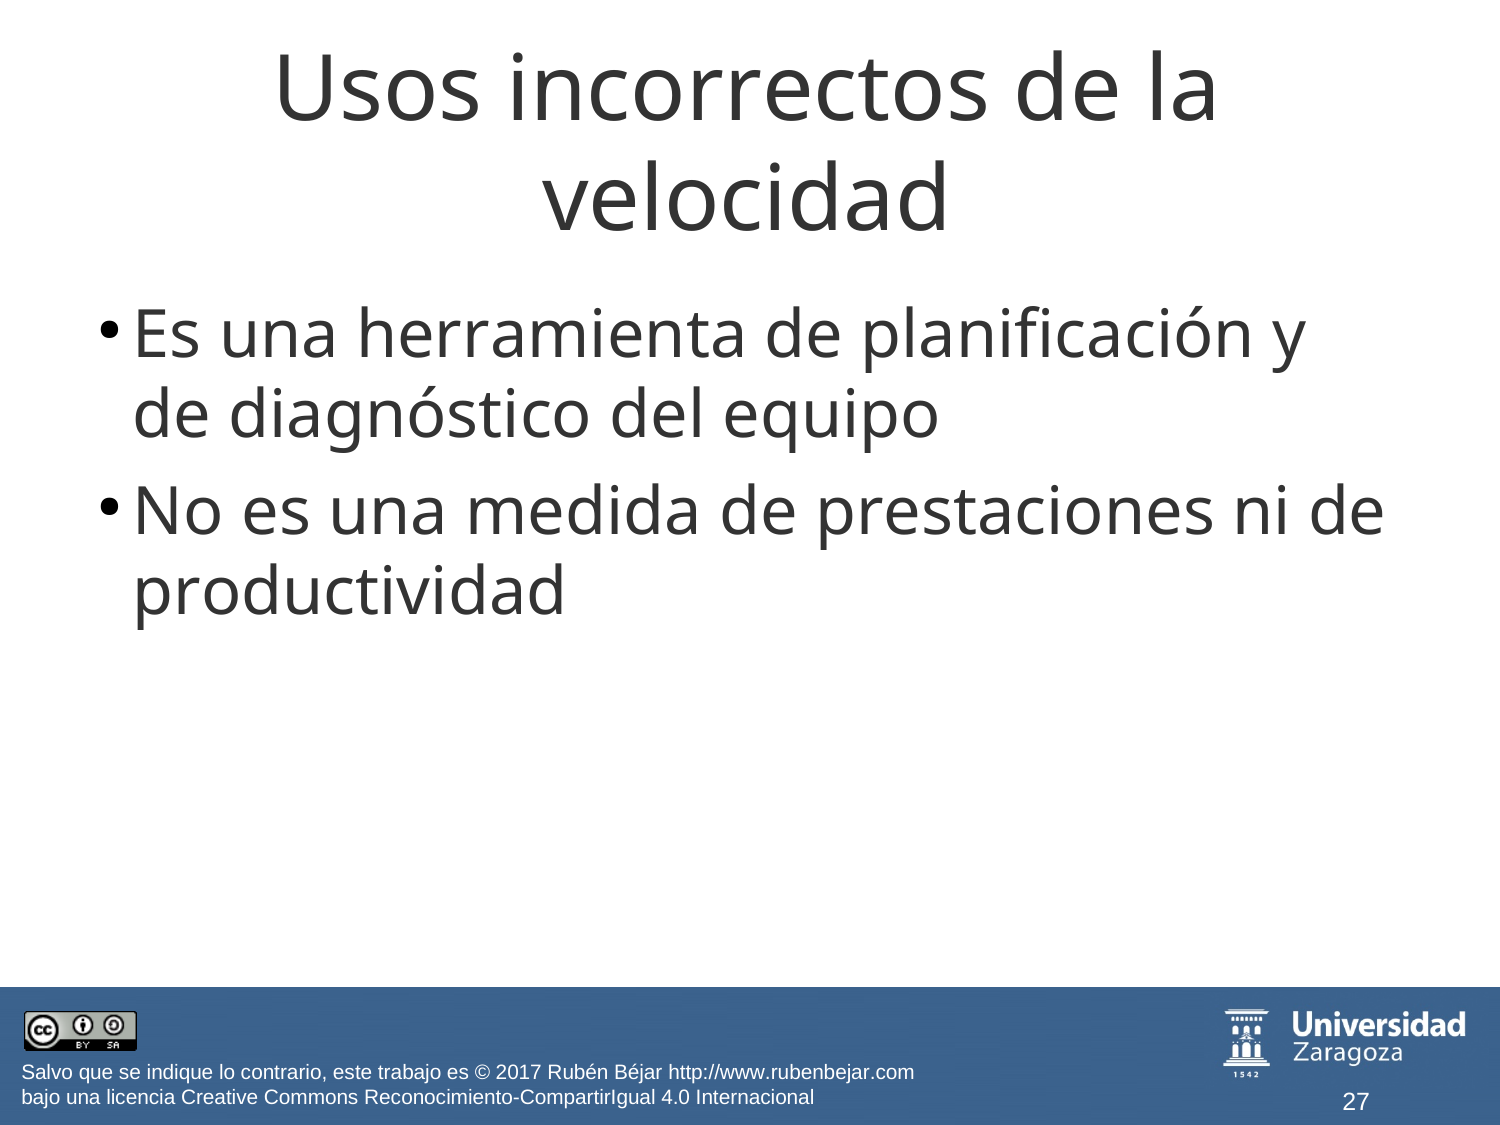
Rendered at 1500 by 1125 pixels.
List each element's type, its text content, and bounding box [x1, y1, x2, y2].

title Usos incorrectos de la velocidad [74, 21, 1420, 257]
list Es una herramienta de planificación y de diagnóstico del equipo No es una medida de prestaciones ni de productividad [82, 283, 1418, 957]
picture [0, 987, 1500, 1125]
